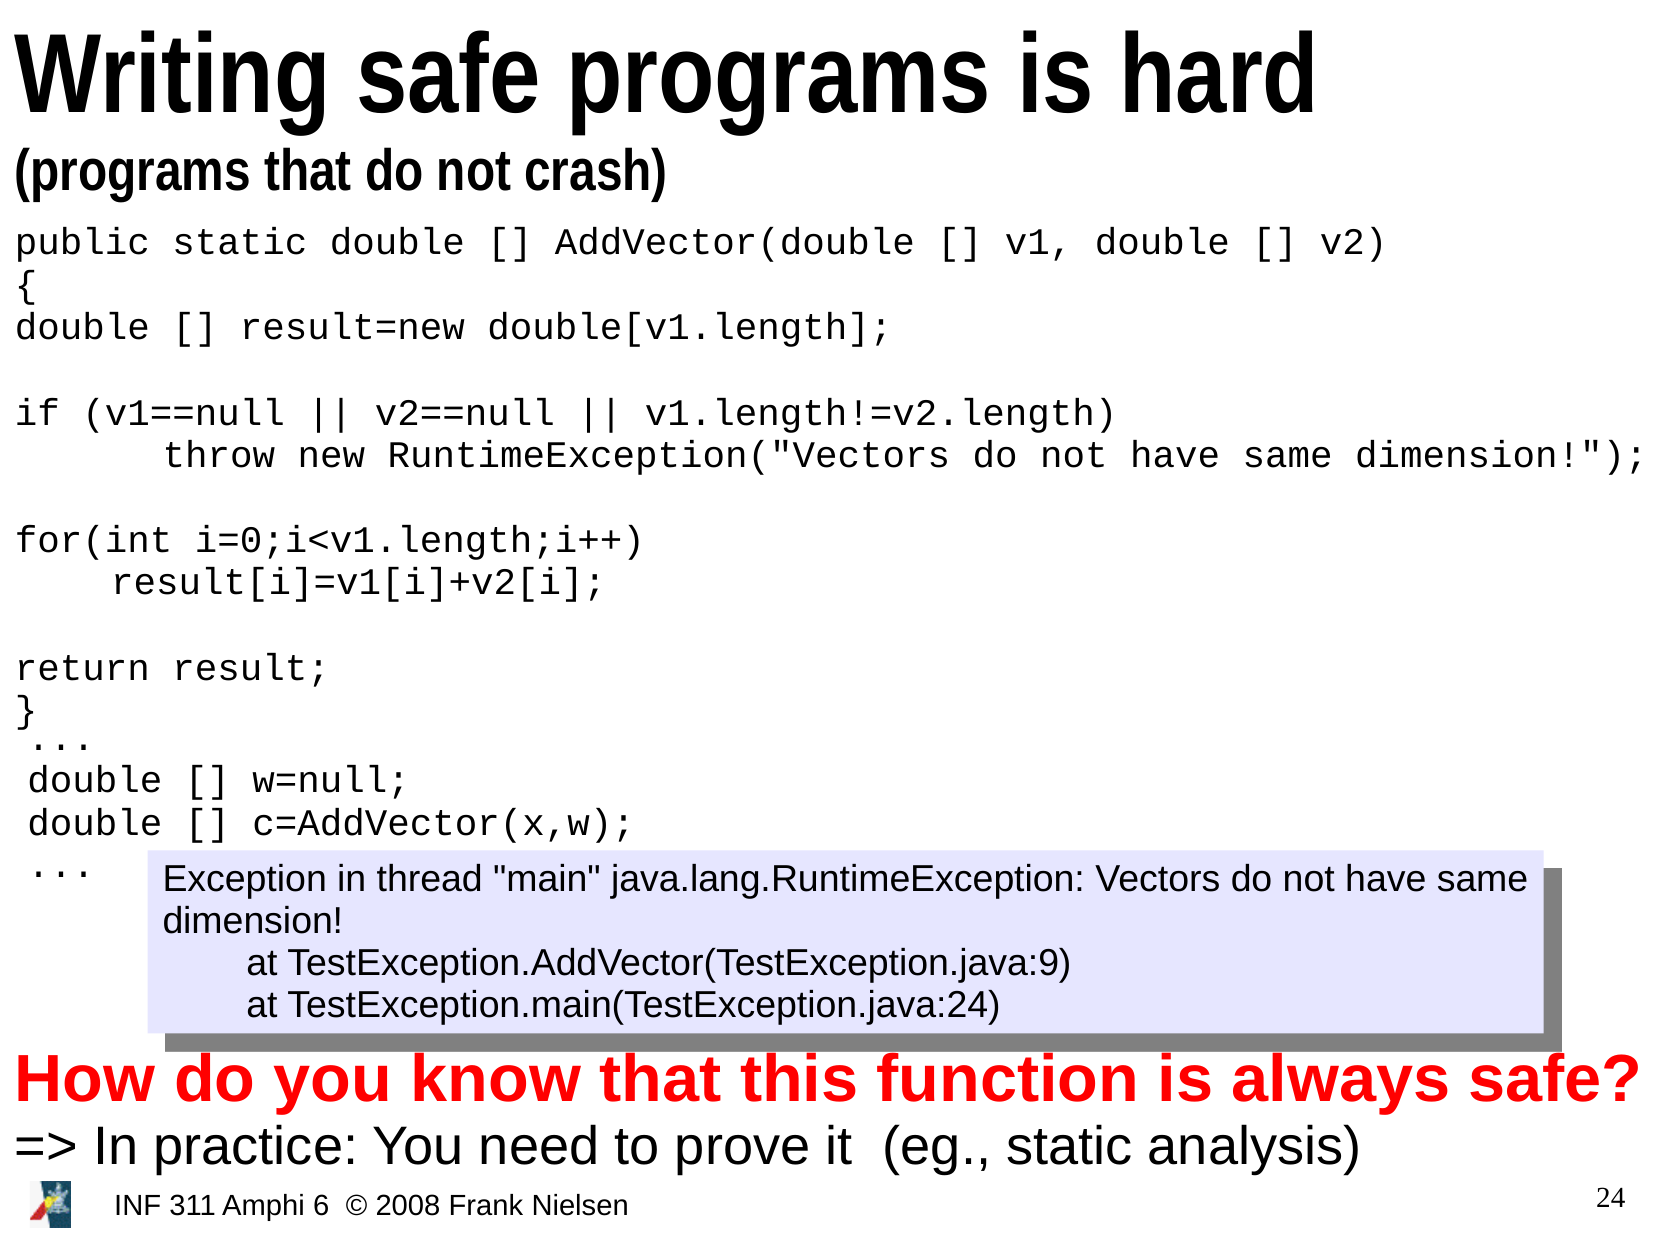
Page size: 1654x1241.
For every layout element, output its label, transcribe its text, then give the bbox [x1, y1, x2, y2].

text_box Exception in thread "main" java.lang.RuntimeException: Vectors do not have same dimension! at TestException.AddVector(TestException.java:9) at TestException.main(TestException.java:24) [147, 850, 1544, 1034]
text_box How do you know that this function is always safe? => In practice: You need to prove it (eg., static analysis) [0, 1033, 1654, 1184]
text_box ... double [] w=null; double [] c=AddVector(x,w); ... [12, 711, 650, 886]
picture [29, 1184, 71, 1228]
text_box Writing safe programs is hard (programs that do not crash) [0, 0, 1335, 210]
text_box [400, 786, 431, 850]
text_box public static double [] AddVector(double [] v1, double [] v2) { double [] result=new double[v1.length]; if (v1==null || v2==null || v1.length!=v2.length) throw new RuntimeException("Vectors do not have same dimension!"); for(int i=0;i<v1.length;i++) result[i]=v1[i]+v2[i]; return result; } [0, 216, 1654, 709]
